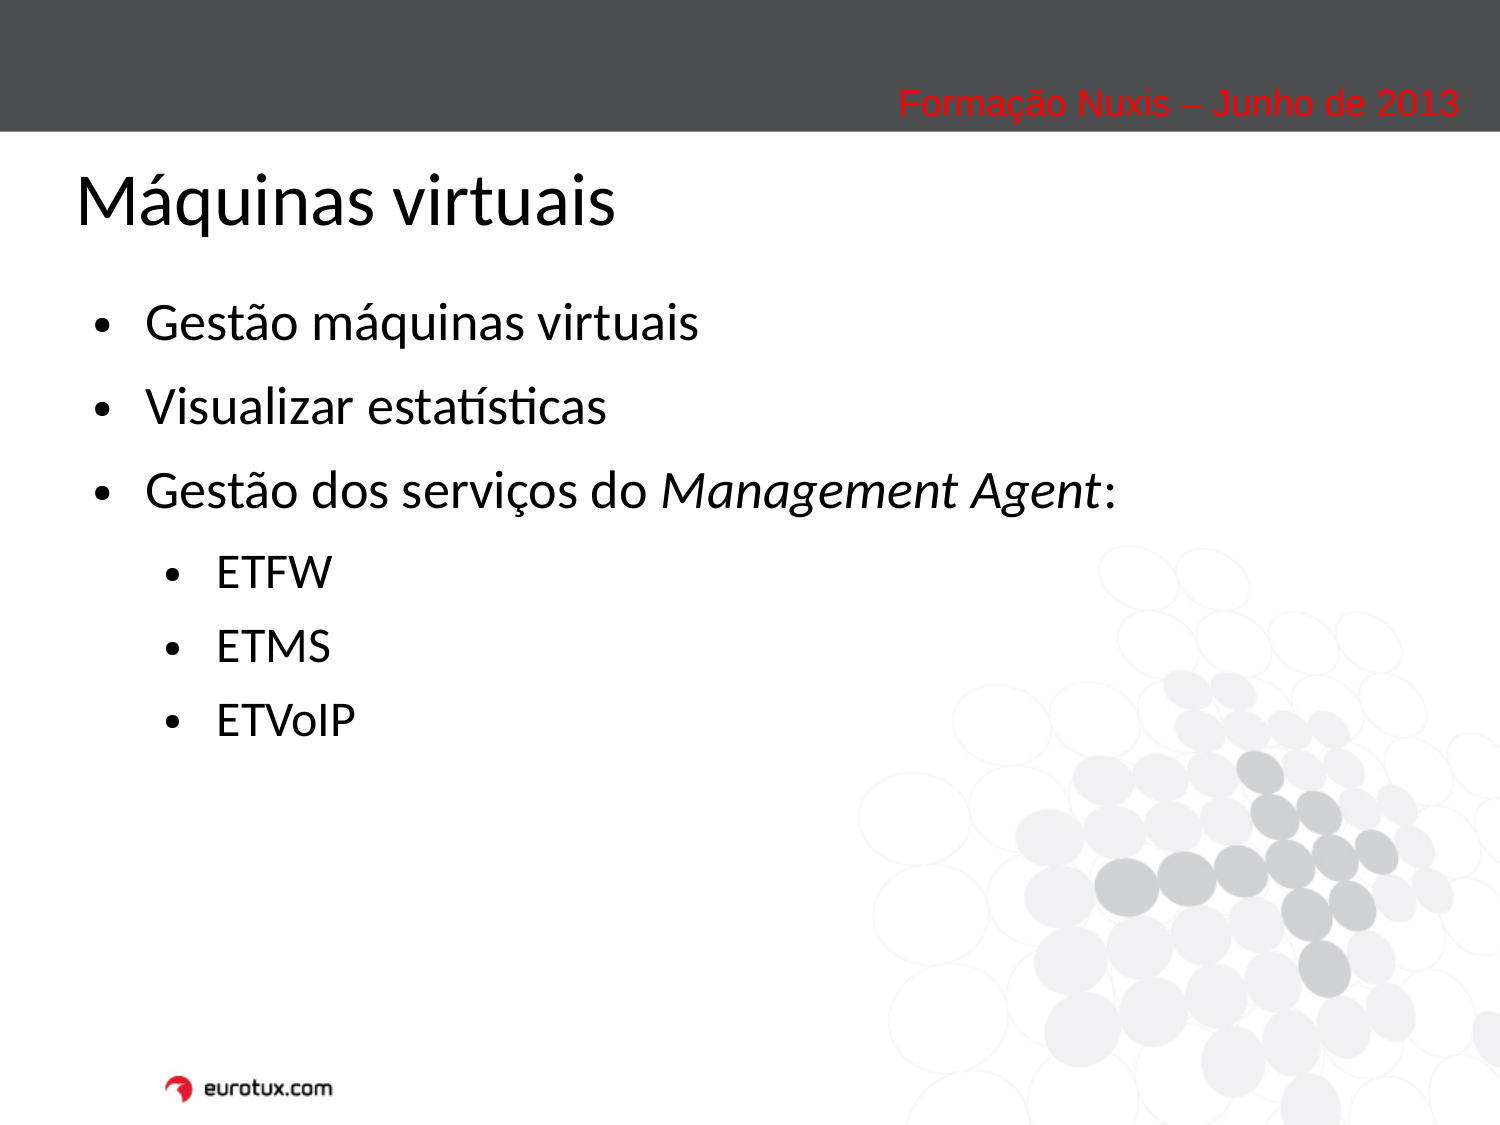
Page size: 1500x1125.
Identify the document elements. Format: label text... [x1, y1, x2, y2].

list Gestão máquinas virtuais Visualizar estatísticas Gestão dos serviços do Management Agent: ETFW ETMS ETVoIP [75, 299, 1425, 953]
picture [0, 0, 1500, 1125]
title Máquinas virtuais [75, 112, 1425, 299]
